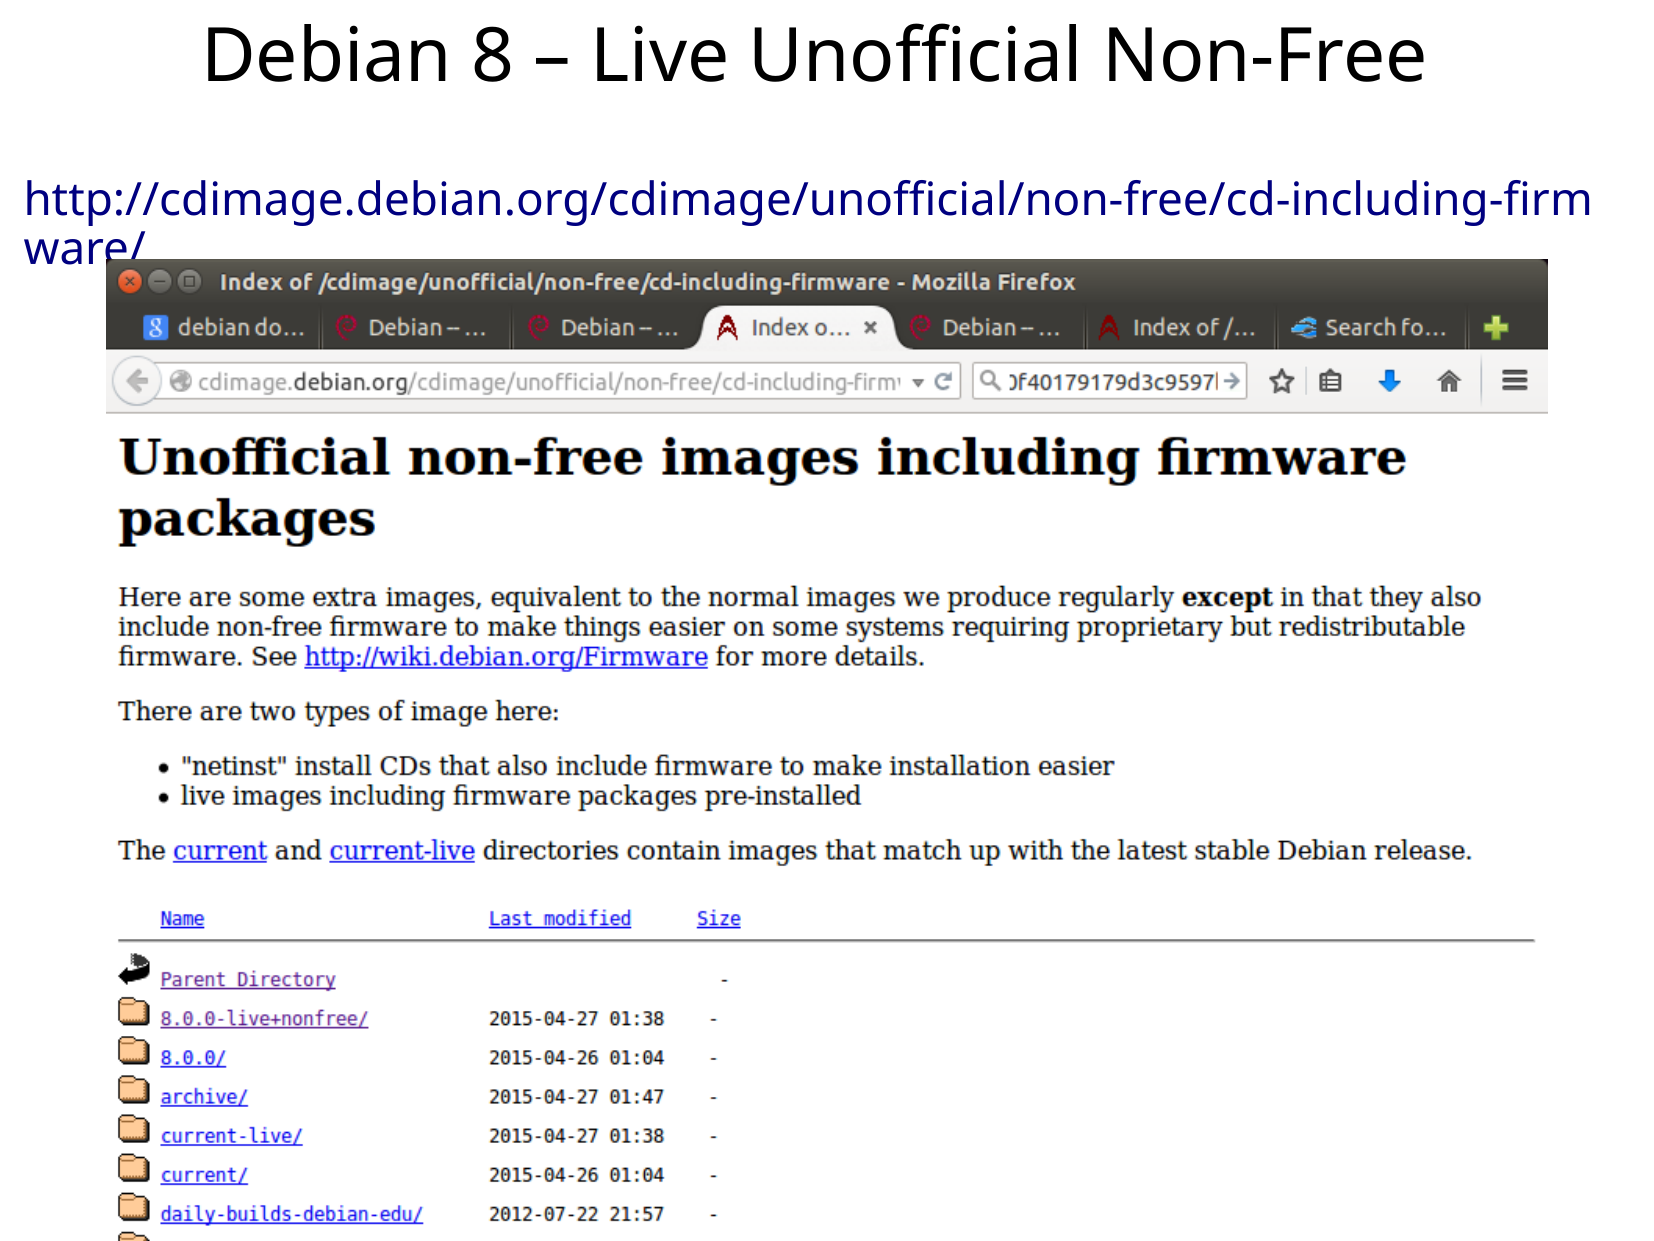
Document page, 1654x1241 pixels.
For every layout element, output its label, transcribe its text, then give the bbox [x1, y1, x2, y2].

picture [106, 259, 1548, 1241]
title Debian 8 – Live Unofficial Non-Free http://cdimage.debian.org/cdimage/unofficial/non-free/cd-including-firmware/ [23, 23, 1607, 207]
